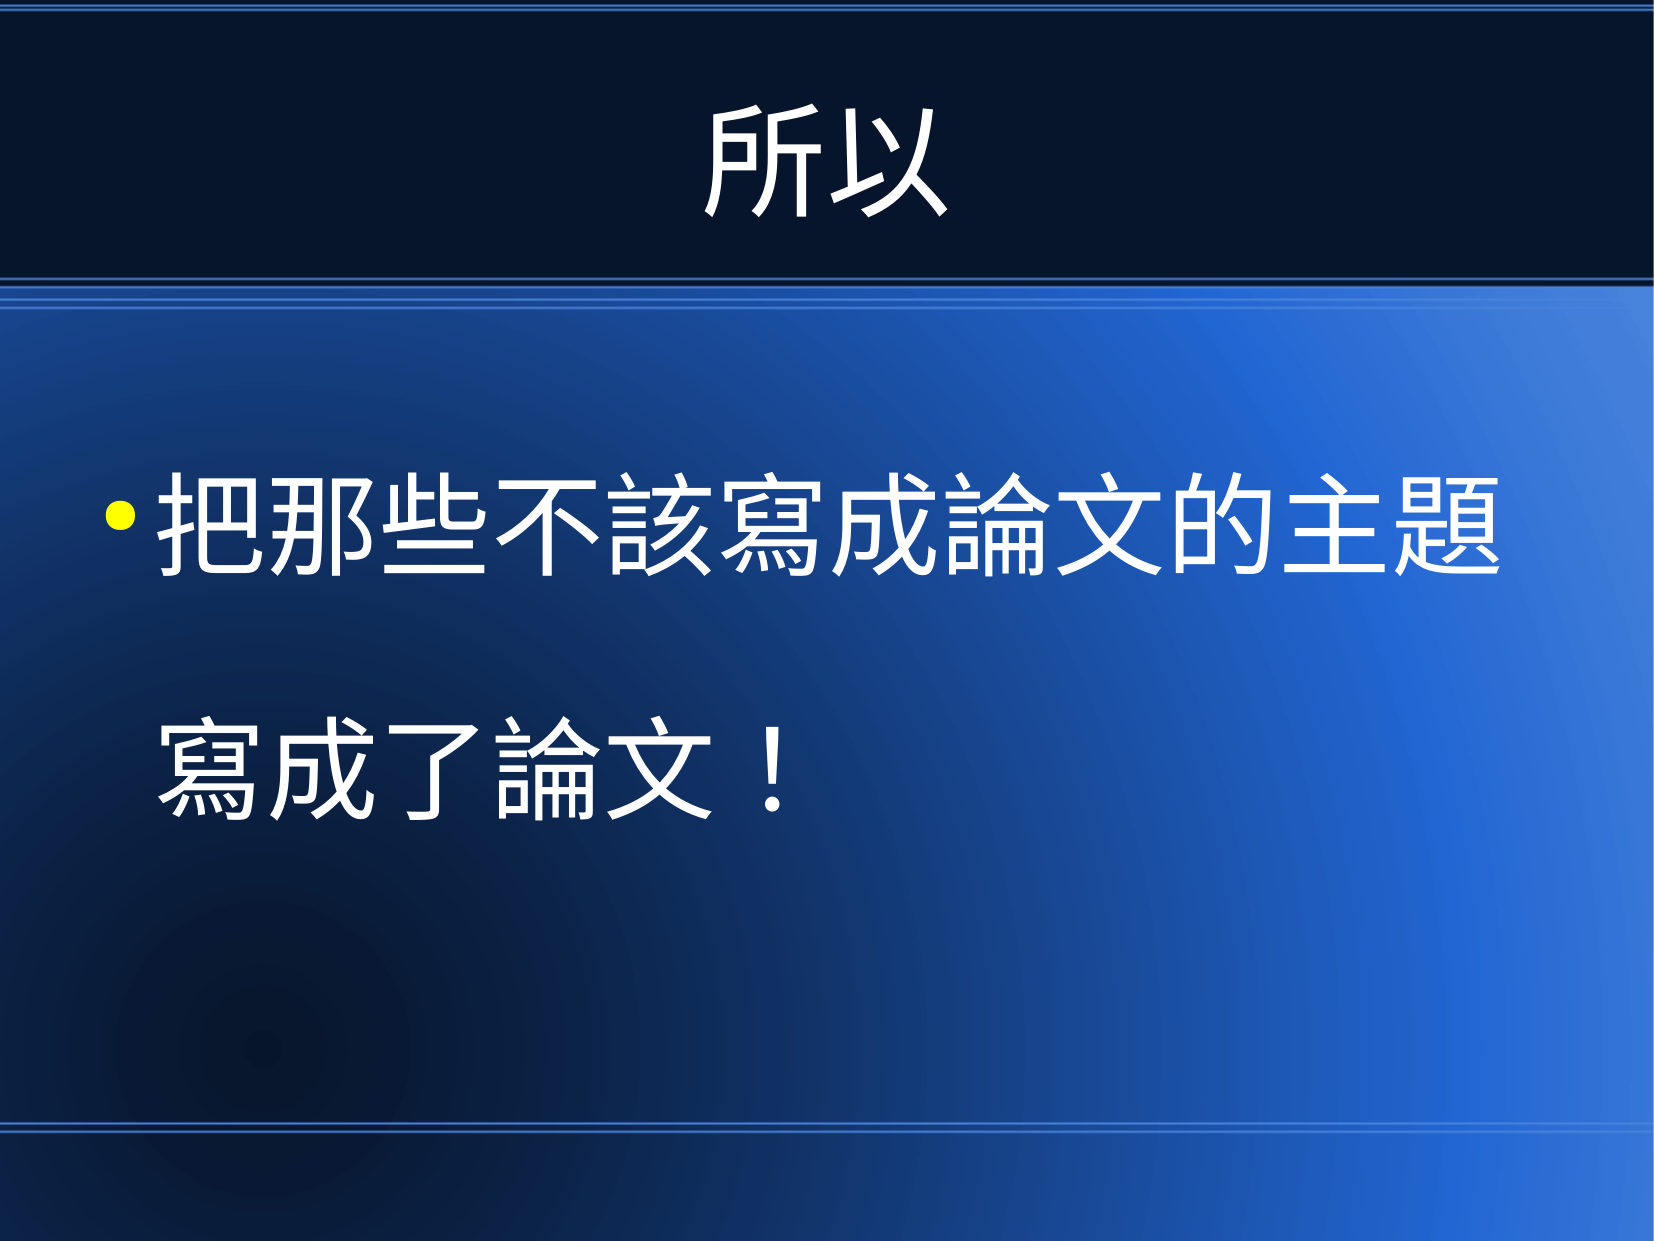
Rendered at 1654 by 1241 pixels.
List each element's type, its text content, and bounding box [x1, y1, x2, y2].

title 所以 [82, 49, 1571, 257]
picture [0, 0, 1654, 1241]
list 把那些不該寫成論文的主題寫成了論文！ [82, 355, 1571, 1241]
